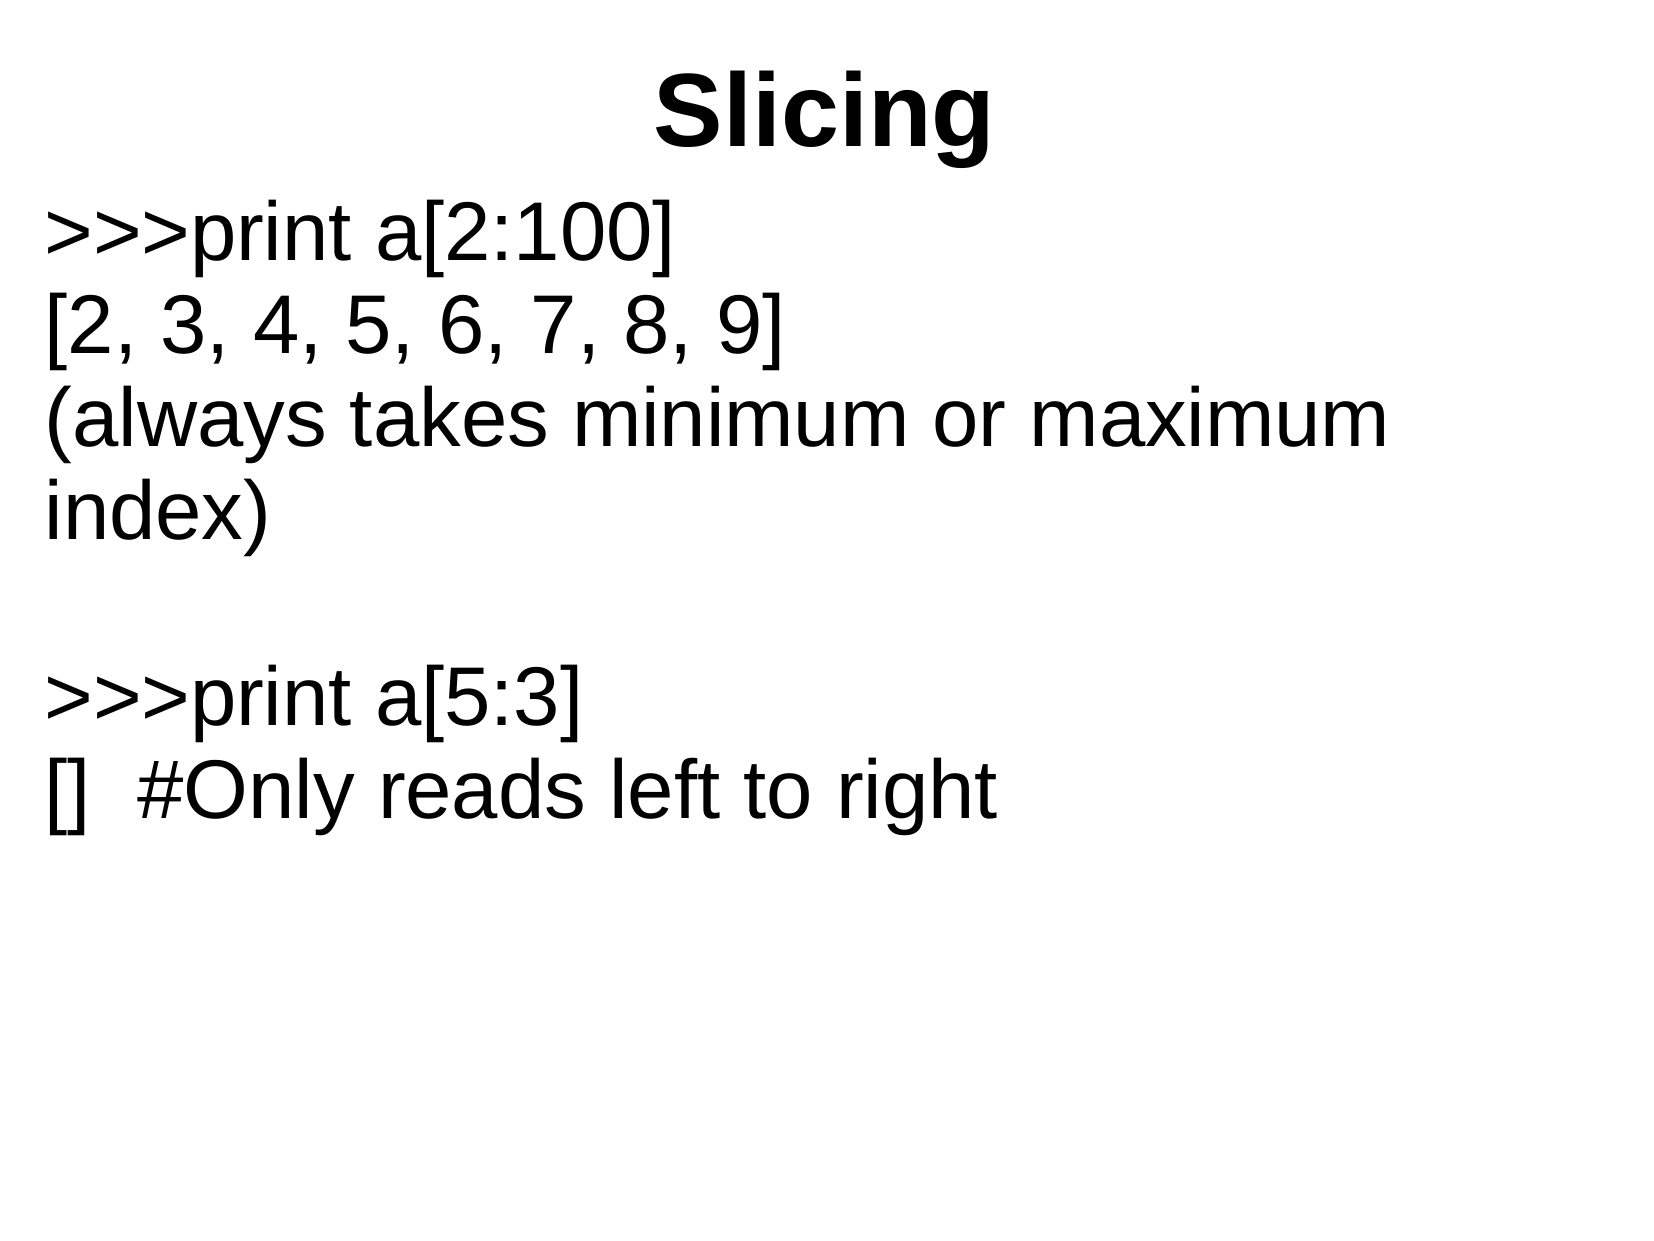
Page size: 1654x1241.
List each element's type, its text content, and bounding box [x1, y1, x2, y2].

text_box Slicing [45, 45, 1606, 177]
text_box >>>print a[2:100] [2, 3, 4, 5, 6, 7, 8, 9] (always takes minimum or maximum index) >>>print a[5:3] [] #Only reads left to right [30, 177, 1621, 939]
